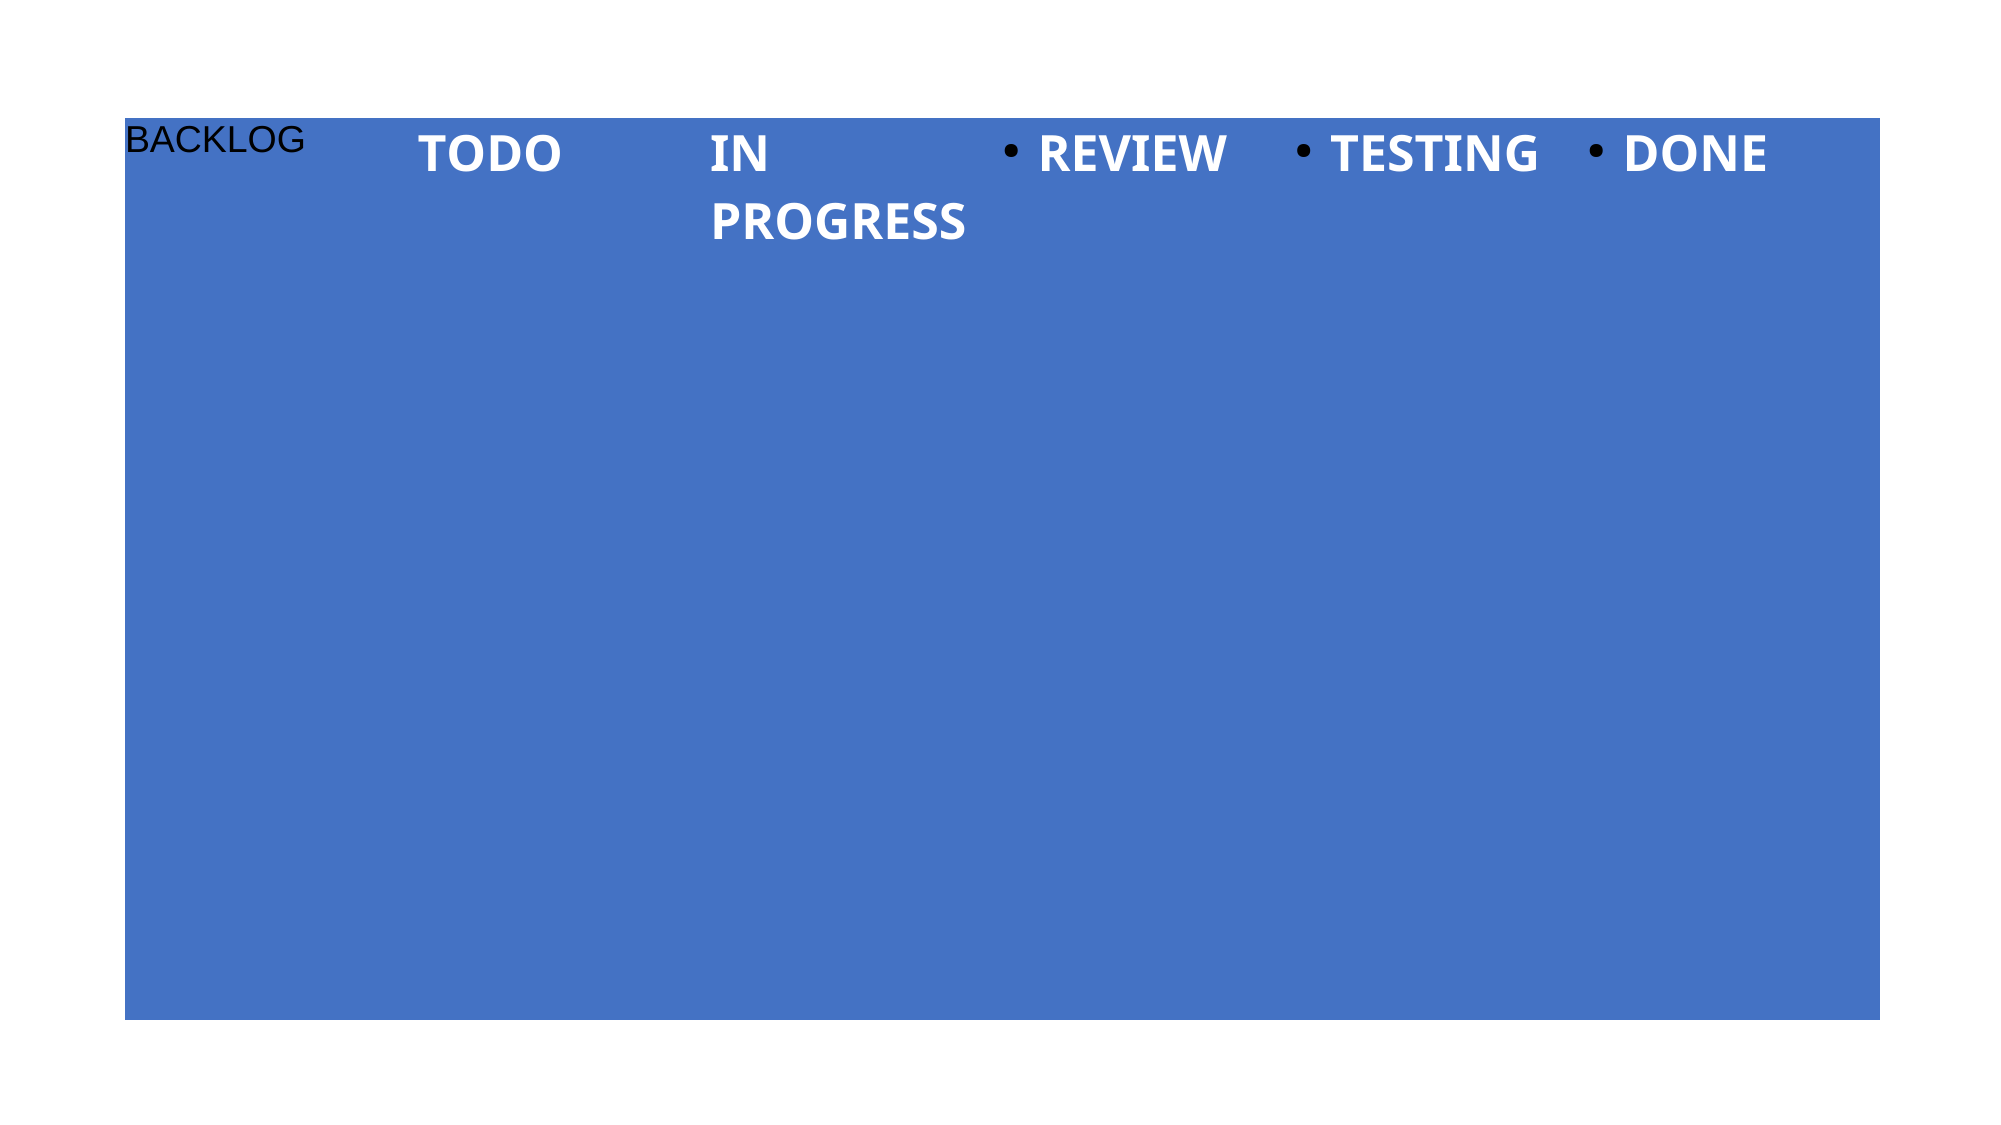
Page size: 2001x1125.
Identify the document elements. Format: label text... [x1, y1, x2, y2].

table_cell [417, 255, 710, 1020]
table_header TESTING [1295, 118, 1587, 255]
table_cell [1295, 255, 1587, 1020]
table_cell [125, 255, 417, 1020]
table_header IN PROGRESS [710, 118, 1002, 255]
table_cell [710, 255, 1002, 1020]
table_cell [1002, 255, 1295, 1020]
table_header DONE [1587, 118, 1880, 255]
table_header BACKLOG [125, 118, 417, 255]
table_cell [1587, 255, 1880, 1020]
table_header REVIEW [1002, 118, 1295, 255]
table_header TODO [417, 118, 710, 255]
